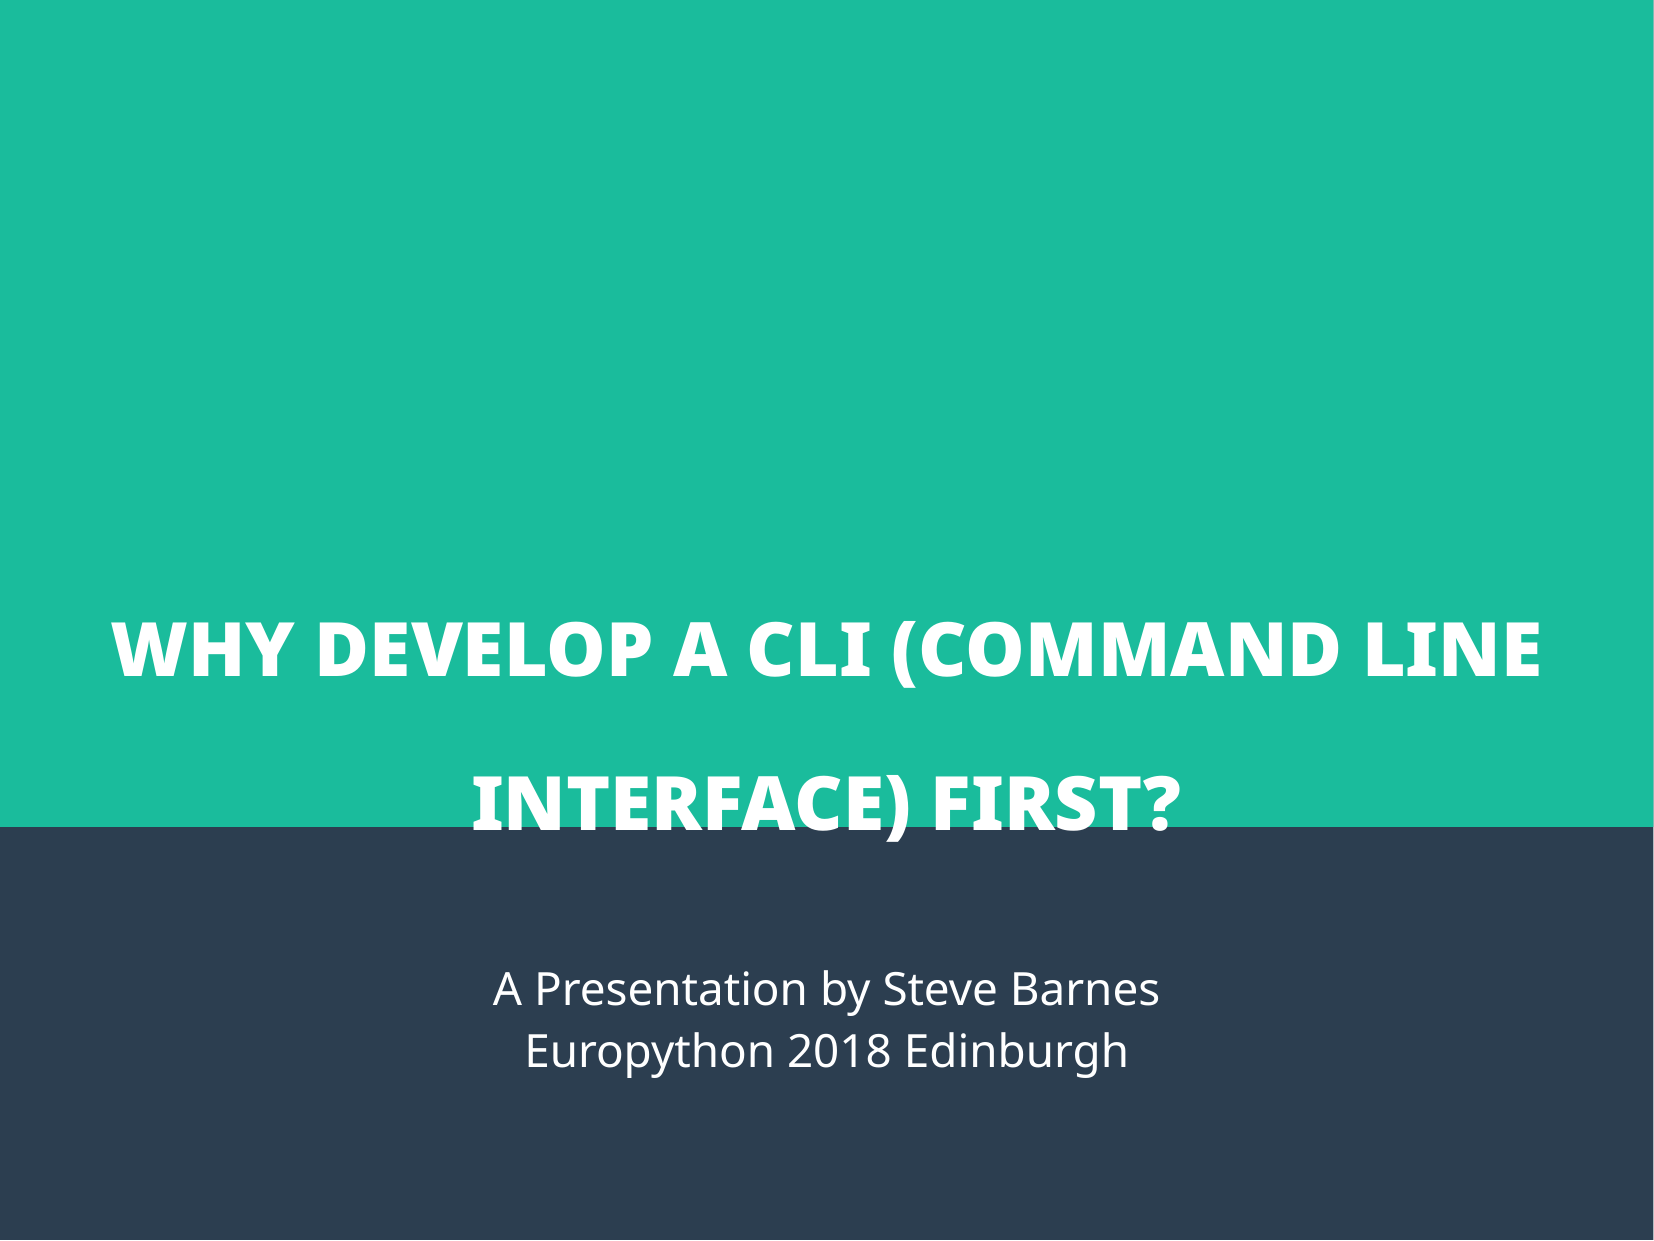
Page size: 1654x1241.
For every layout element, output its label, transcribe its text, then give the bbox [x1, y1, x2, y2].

title WHY DEVELOP A CLI (COMMAND LINE INTERFACE) FIRST? [59, 540, 1595, 856]
subtitle A Presentation by Steve Barnes Europython 2018 Edinburgh [59, 856, 1595, 1182]
